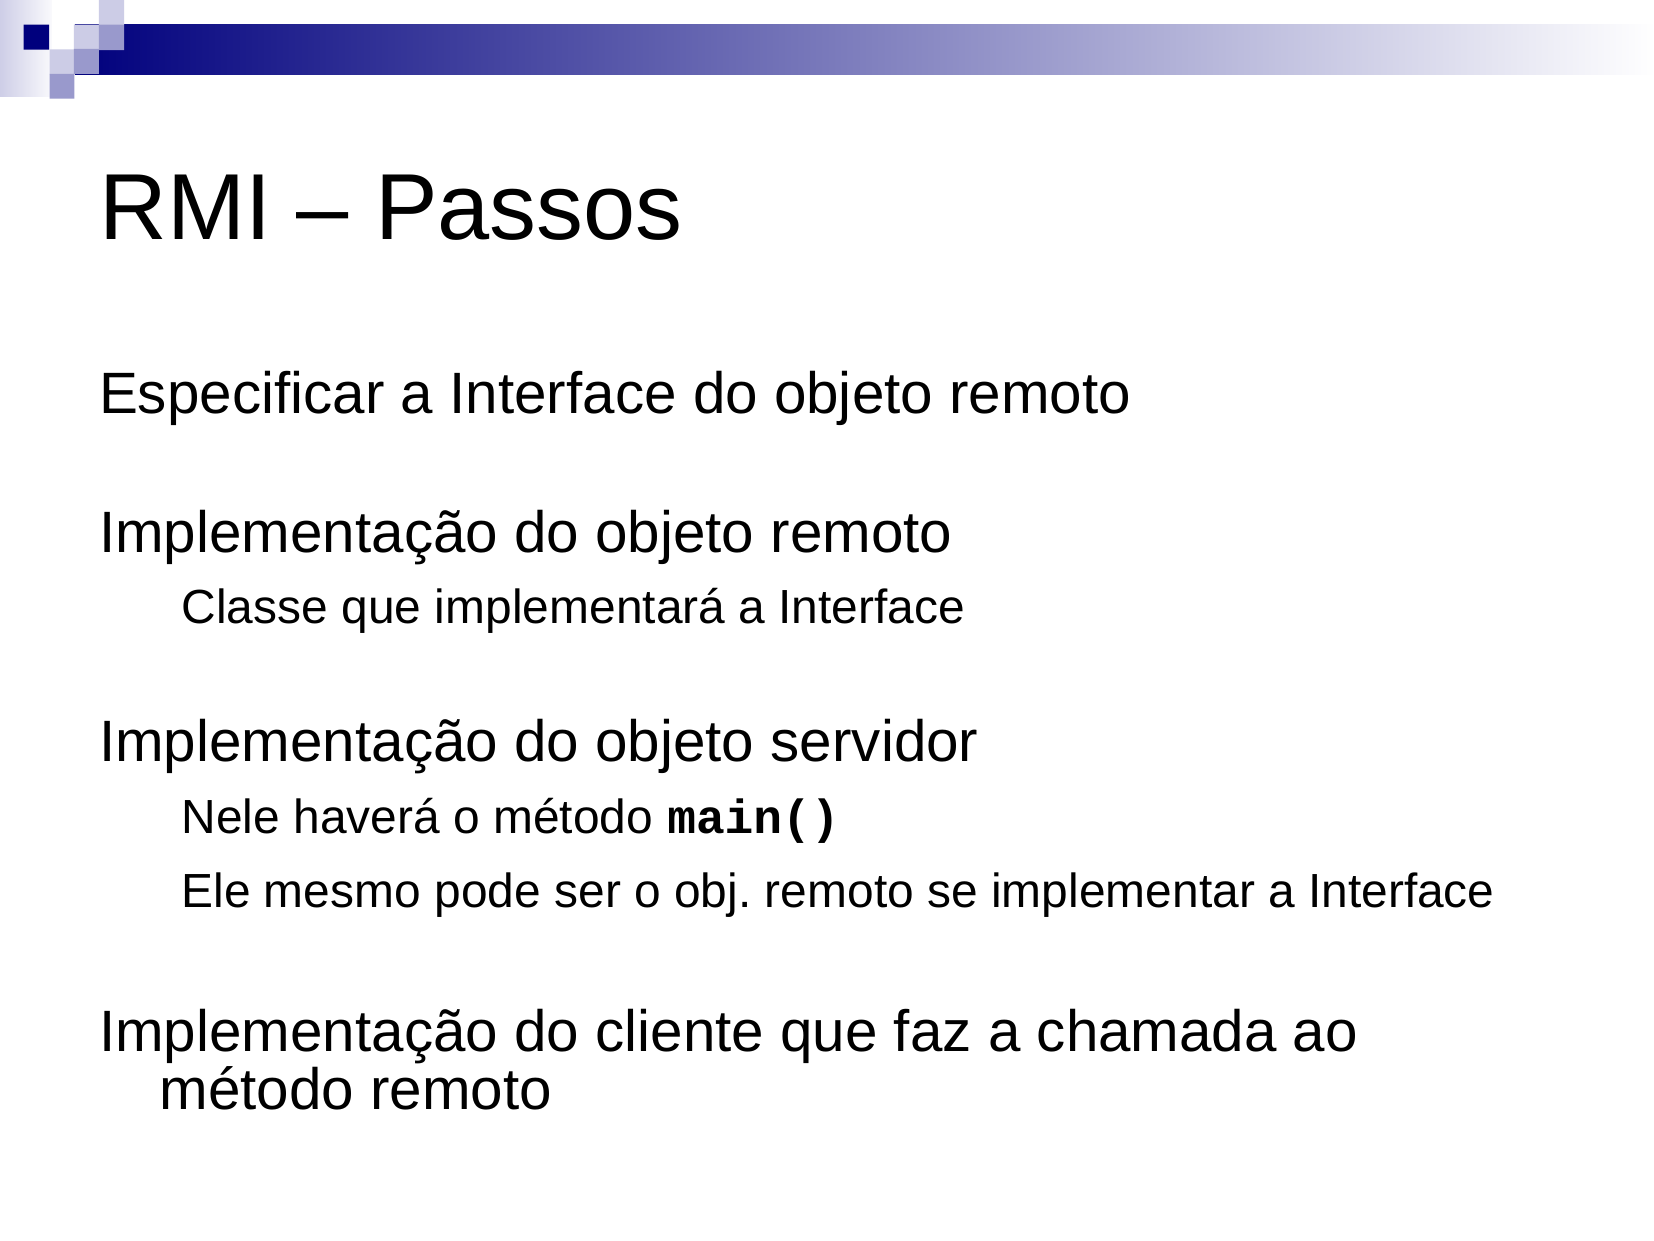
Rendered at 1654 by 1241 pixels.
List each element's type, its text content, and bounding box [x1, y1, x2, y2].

list Especificar a Interface do objeto remoto Implementação do objeto remoto Classe que implementará a Interface Implementação do objeto servidor Nele haverá o método main()‏ Ele mesmo pode ser o obj. remoto se implementar a Interface Implementação do cliente que faz a chamada ao método remoto [82, 358, 1572, 1241]
text_box RMI – Passos [82, 82, 1572, 331]
